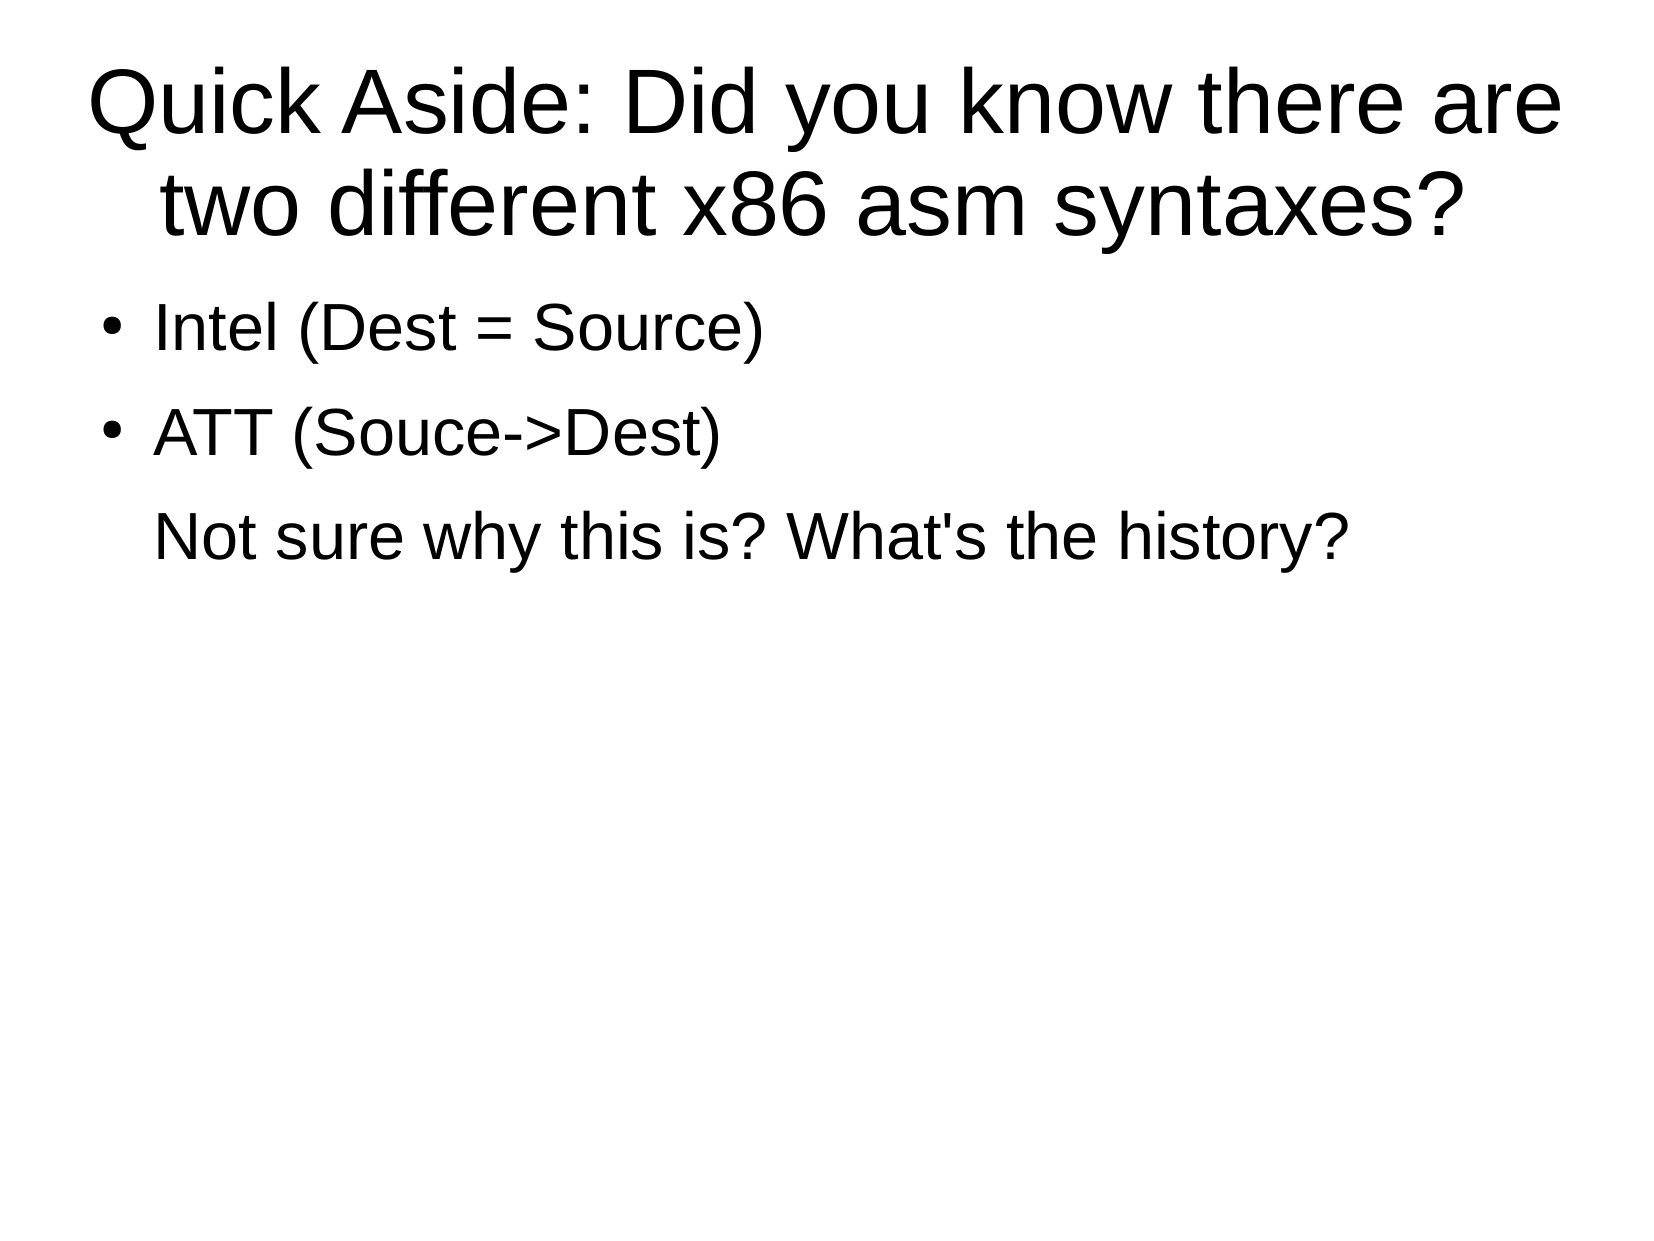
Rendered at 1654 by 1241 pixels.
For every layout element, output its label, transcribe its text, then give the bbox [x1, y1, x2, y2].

title Quick Aside: Did you know there are two different x86 asm syntaxes? [82, 49, 1571, 257]
list Intel (Dest = Source) ATT (Souce->Dest) Not sure why this is? What's the history? [82, 290, 1538, 1010]
